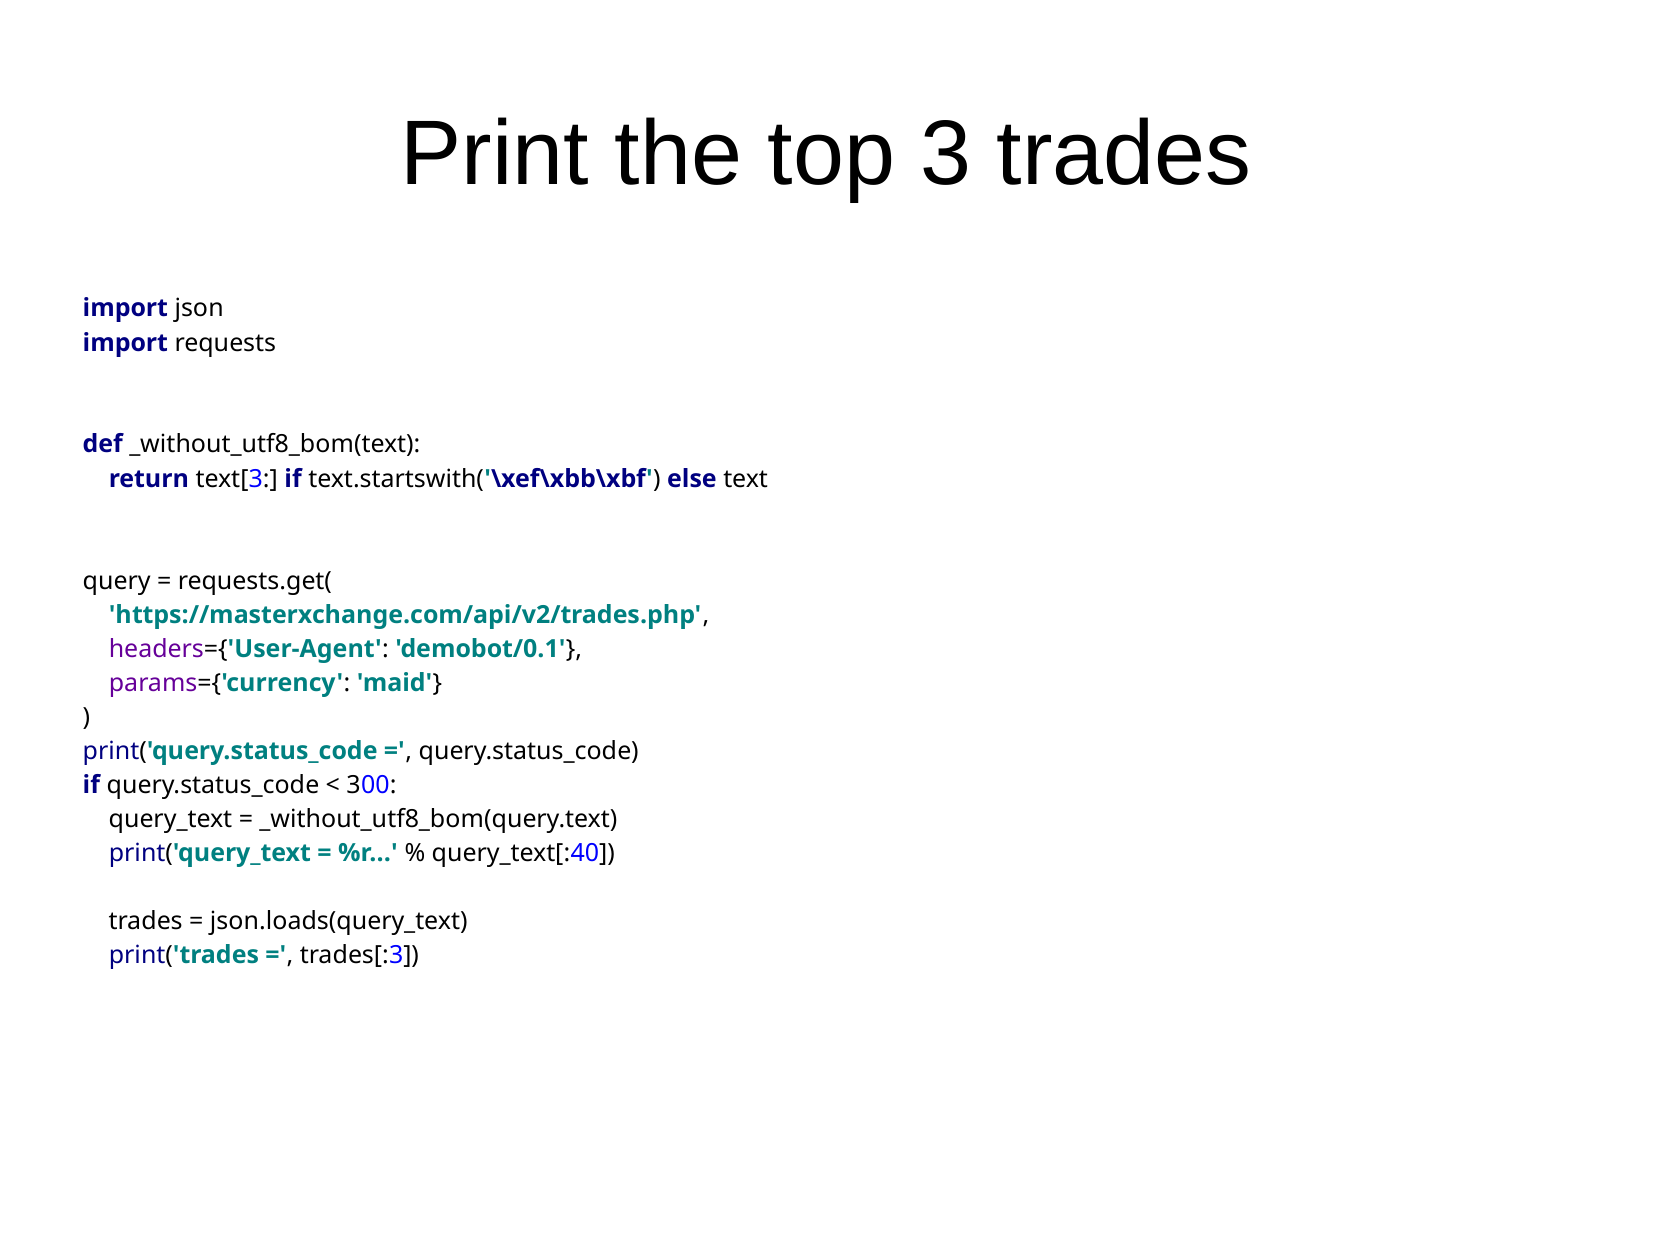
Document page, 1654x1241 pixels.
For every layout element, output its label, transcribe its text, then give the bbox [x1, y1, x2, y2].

list import json import requests def _without_utf8_bom(text): return text[3:] if text.startswith('\xef\xbb\xbf') else text query = requests.get( 'https://masterxchange.com/api/v2/trades.php', headers={'User-Agent': 'demobot/0.1'}, params={'currency': 'maid'} ) print('query.status_code =', query.status_code) if query.status_code < 300: query_text = _without_utf8_bom(query.text) print('query_text = %r...' % query_text[:40]) trades = json.loads(query_text) print('trades =', trades[:3]) [82, 290, 1571, 1010]
title Print the top 3 trades [82, 49, 1571, 257]
